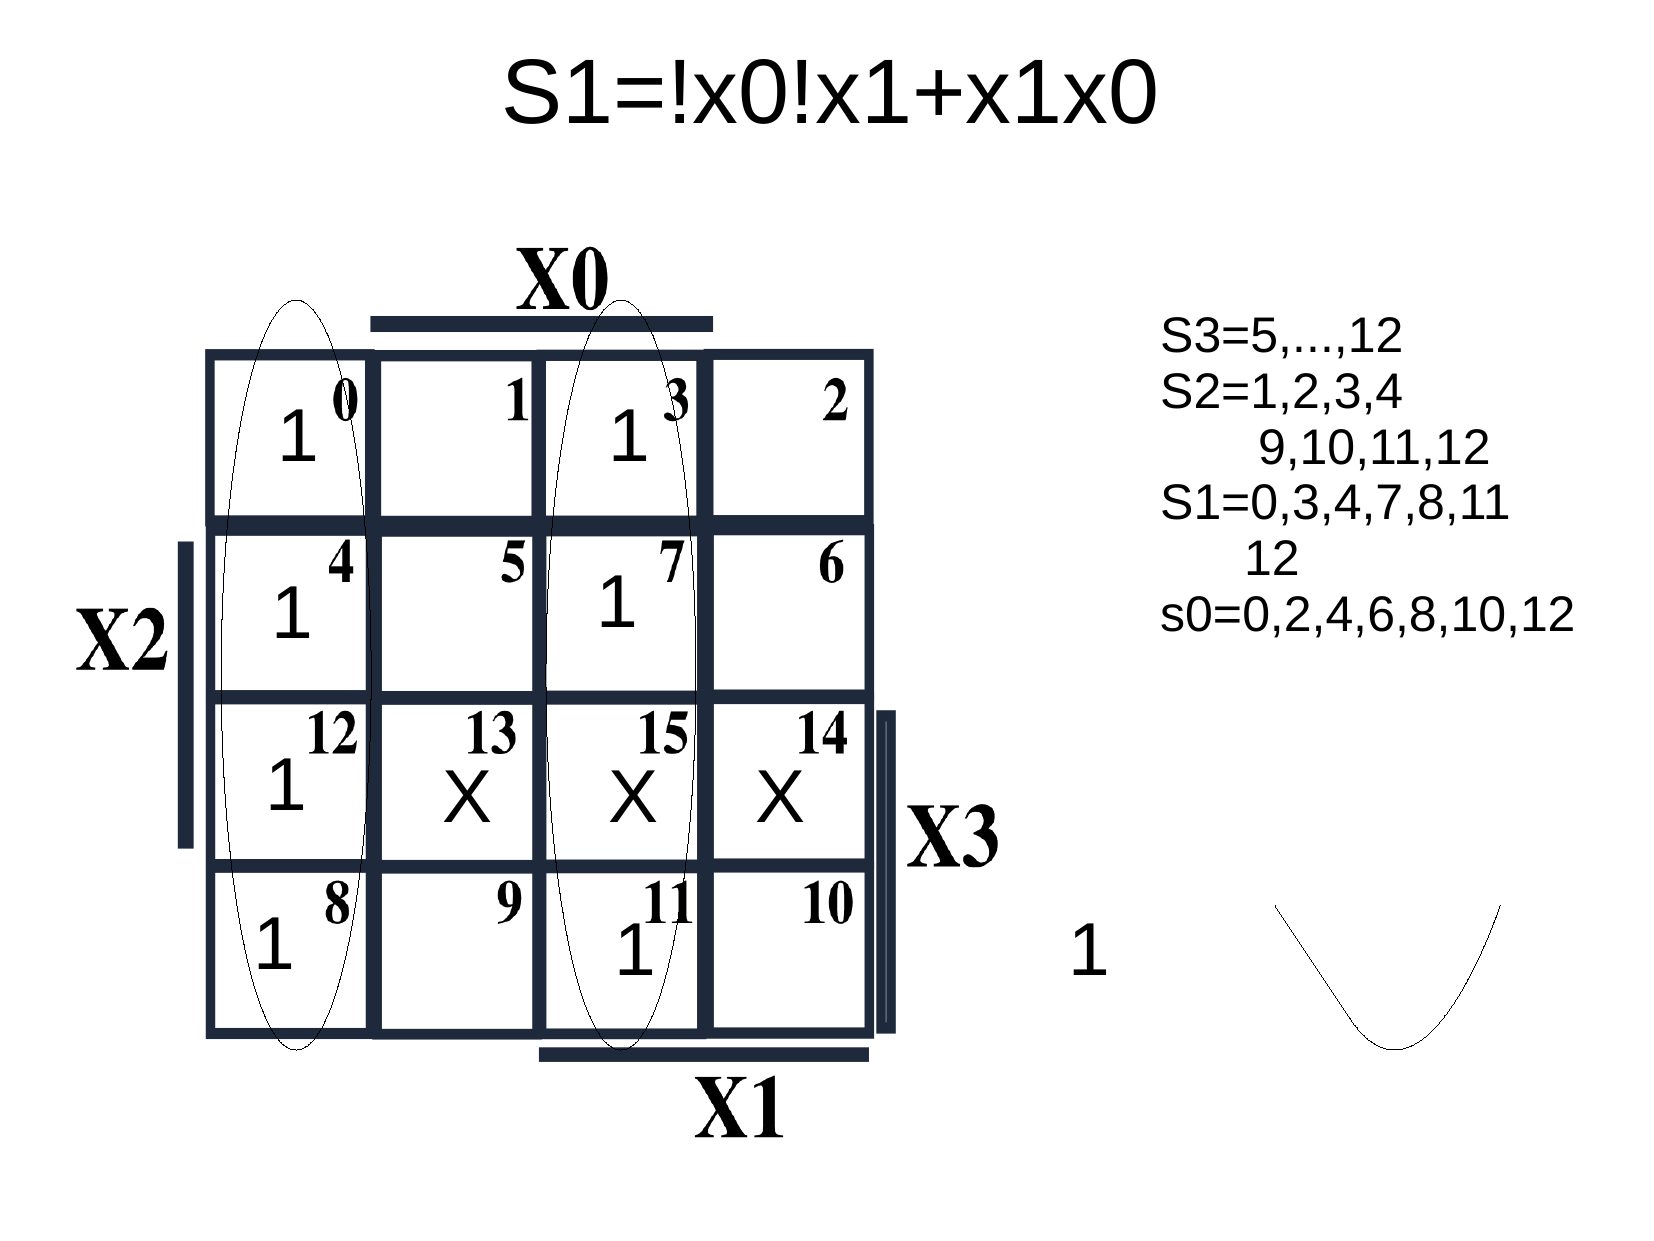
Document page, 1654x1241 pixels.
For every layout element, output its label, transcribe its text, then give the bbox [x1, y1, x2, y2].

text_box X [593, 746, 673, 847]
picture [75, 224, 1013, 1148]
text_box 1 [262, 386, 334, 486]
text_box 1 [581, 551, 653, 652]
text_box 1 [593, 386, 665, 486]
text_box 1 [599, 900, 671, 1000]
text_box 1 [1054, 900, 1125, 1000]
text_box 1 [239, 894, 310, 994]
title S1=!x0!x1+x1x0 [86, 0, 1576, 188]
text_box 1 [250, 734, 322, 835]
text_box S3=5,...,12 S2=1,2,3,4 9,10,11,12 S1=0,3,4,7,8,11 12 s0=0,2,4,6,8,10,12 [1145, 300, 1582, 650]
text_box X [428, 746, 507, 847]
text_box X [741, 746, 820, 847]
text_box 1 [256, 563, 328, 664]
